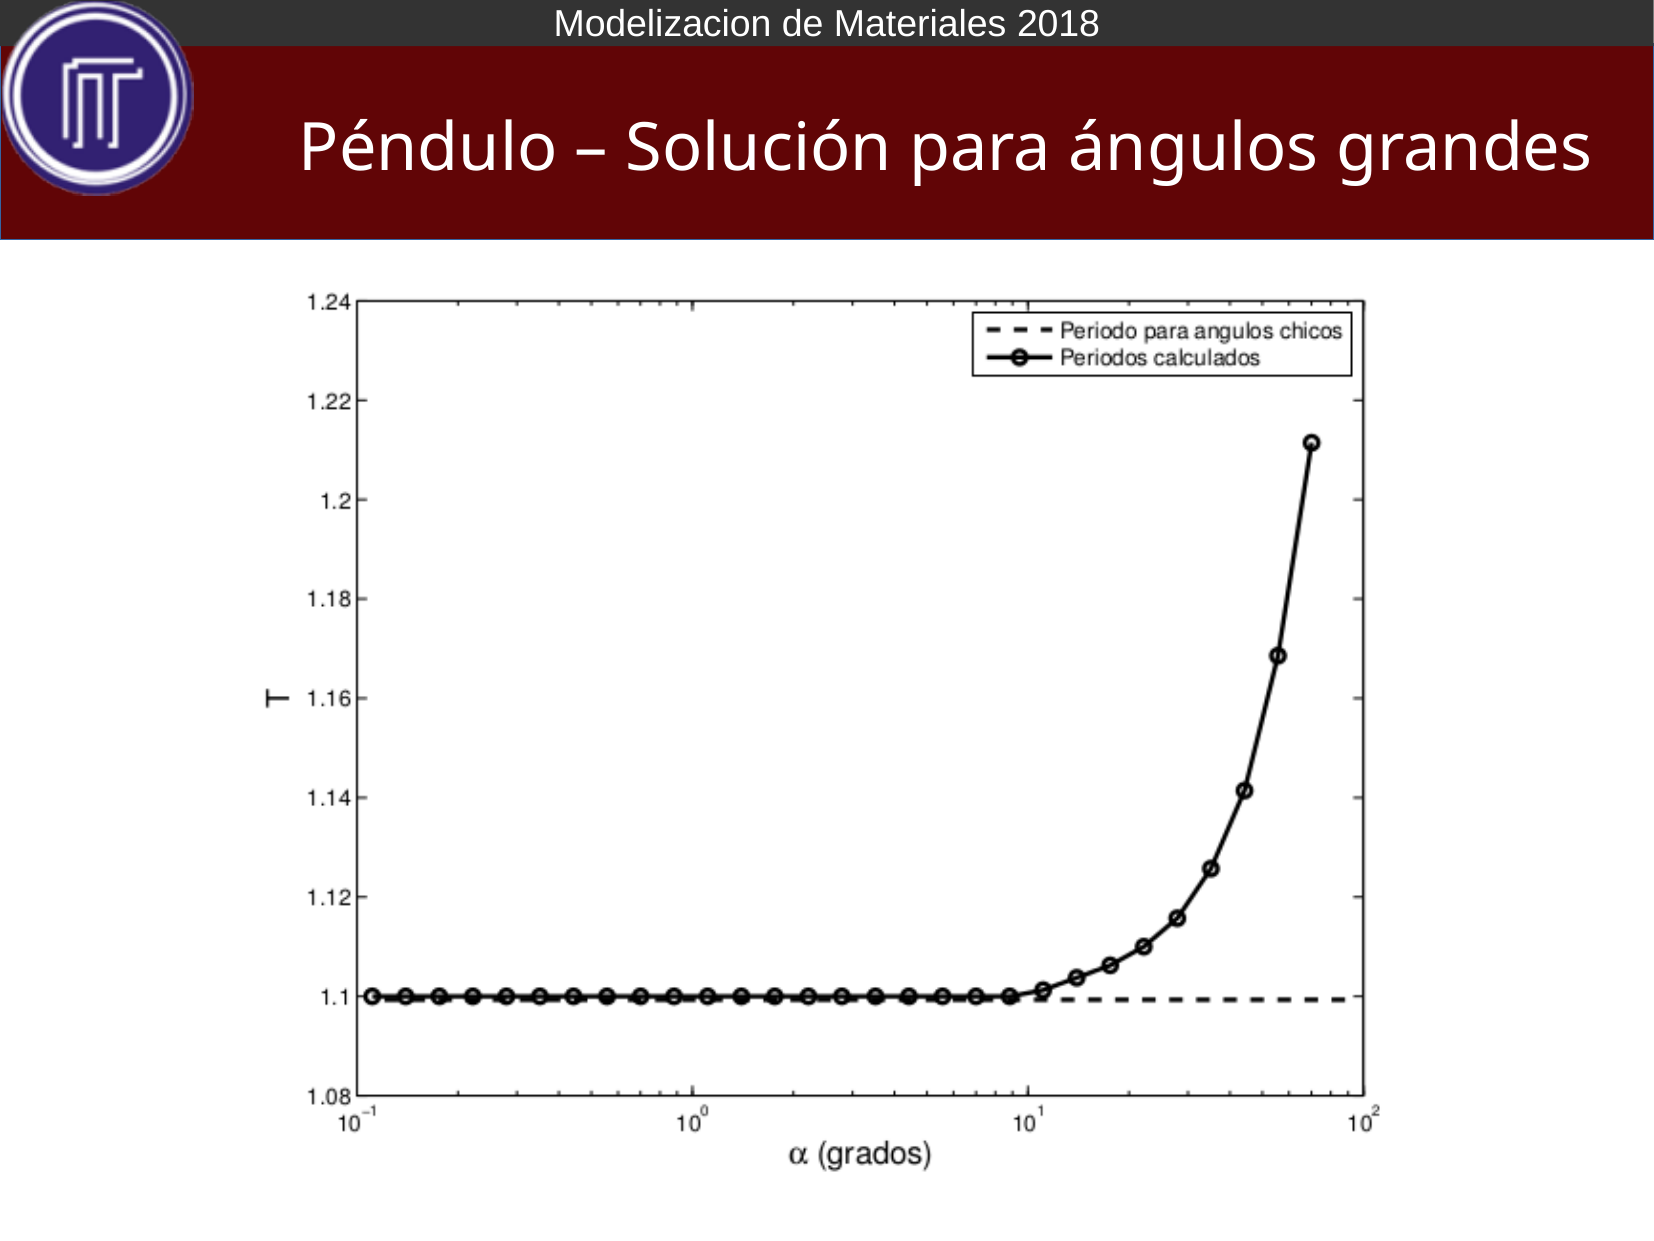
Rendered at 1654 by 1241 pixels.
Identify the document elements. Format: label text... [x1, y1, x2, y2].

picture [257, 268, 1418, 1189]
title Péndulo – Solución para ángulos grandes [41, 70, 1654, 218]
picture [0, 0, 194, 196]
